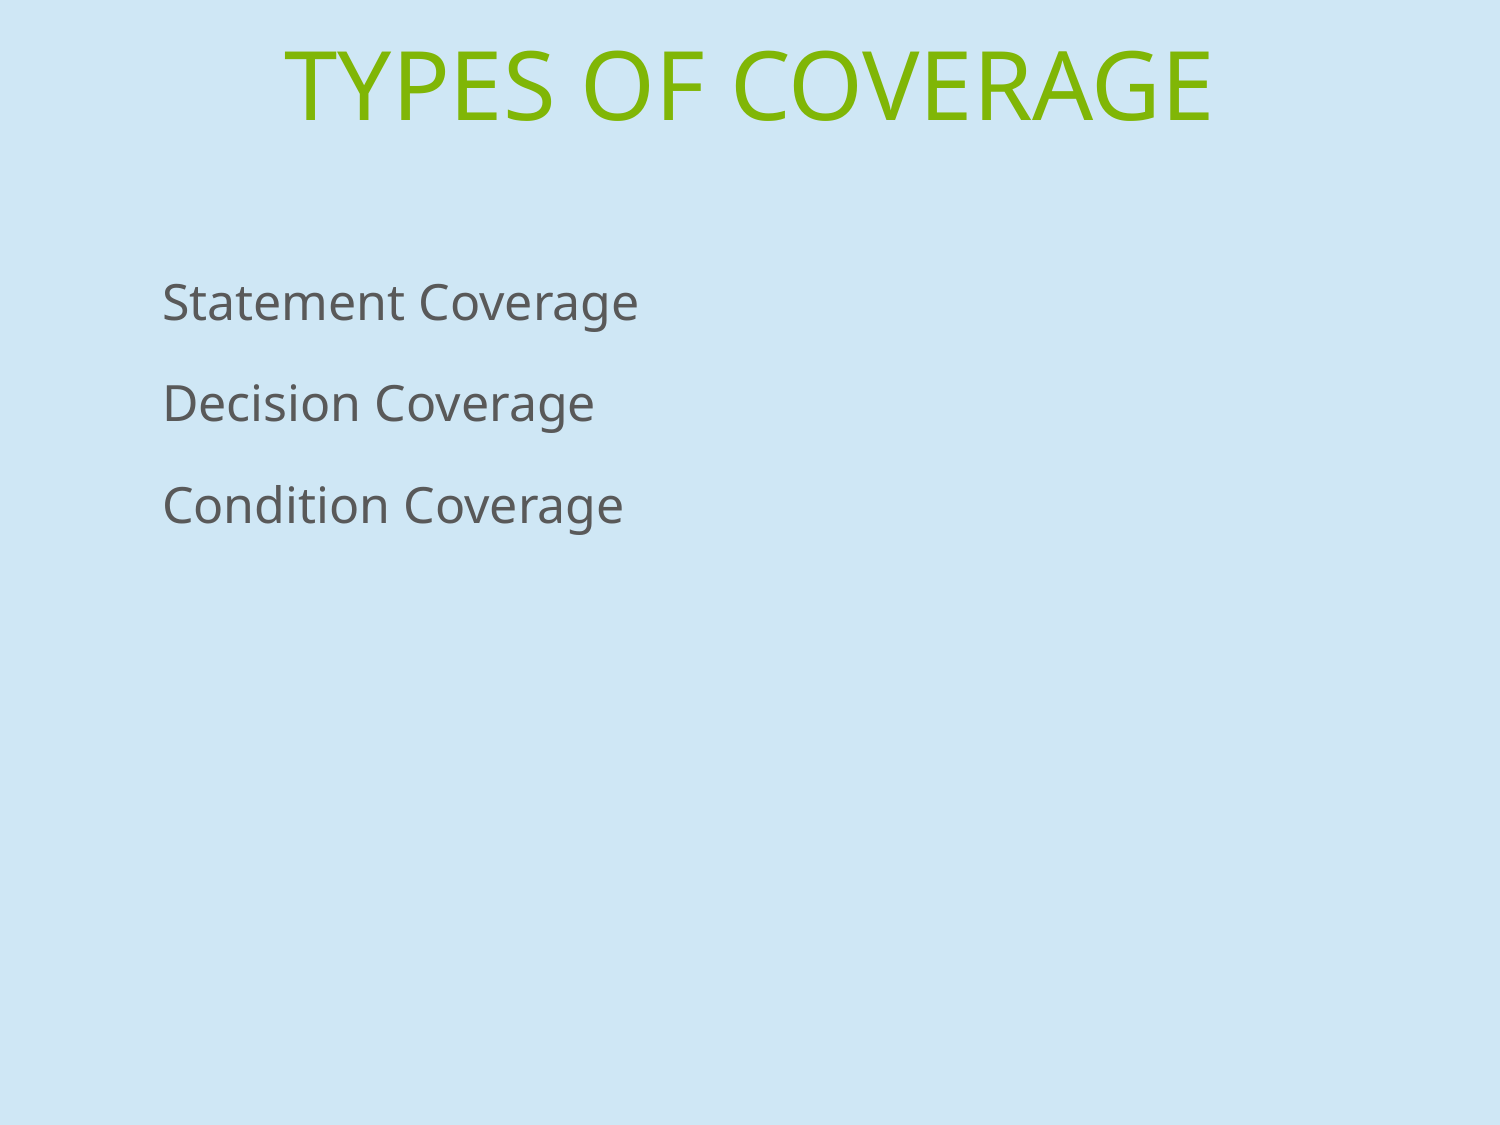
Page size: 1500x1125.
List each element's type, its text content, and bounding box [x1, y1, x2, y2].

title TYPES OF COVERAGE [90, 17, 1410, 237]
list Statement Coverage Decision Coverage Condition Coverage [90, 262, 1410, 975]
